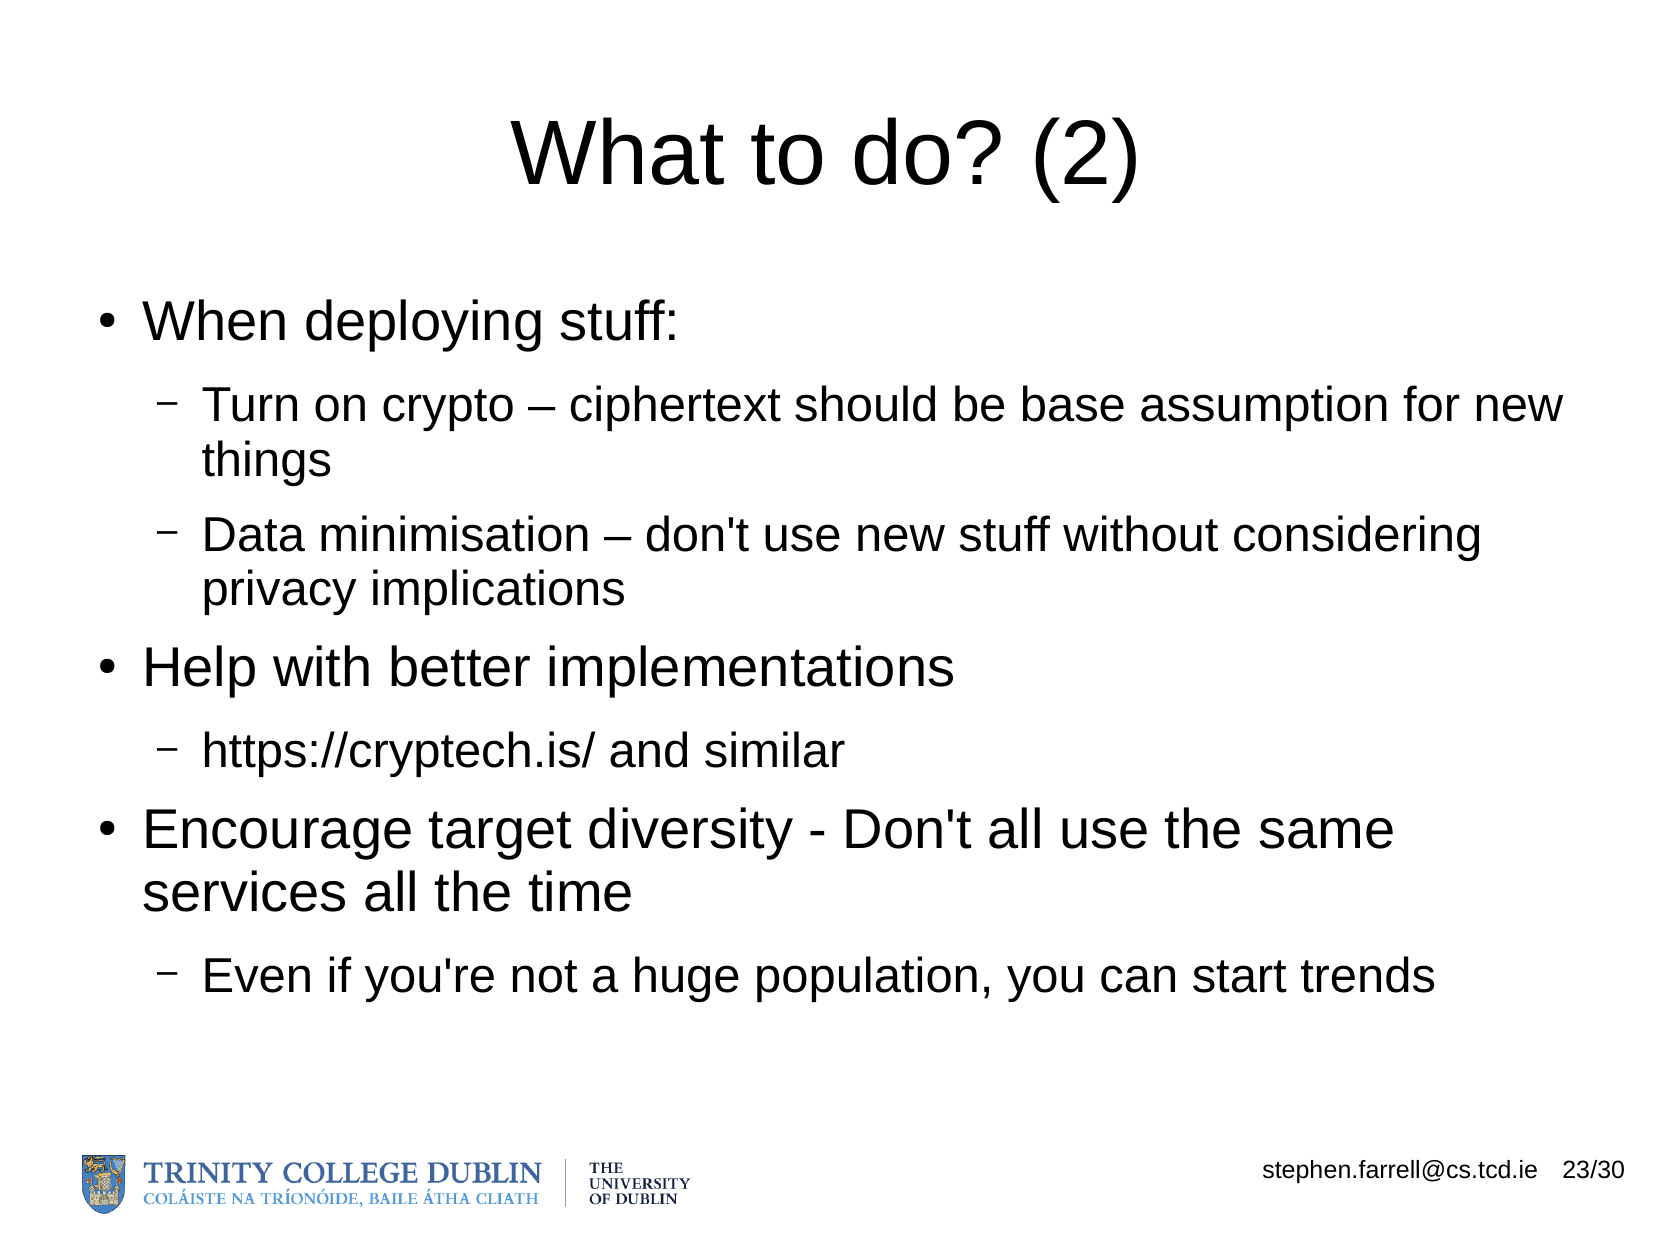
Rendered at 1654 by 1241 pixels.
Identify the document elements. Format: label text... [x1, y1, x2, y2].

title What to do? (2) [82, 49, 1571, 257]
picture [82, 1155, 694, 1214]
list When deploying stuff: Turn on crypto – ciphertext should be base assumption for new things Data minimisation – don't use new stuff without considering privacy implications Help with better implementations https://cryptech.is/ and similar Encourage target diversity - Don't all use the same services all the time Even if you're not a huge population, you can start trends [82, 290, 1571, 1010]
